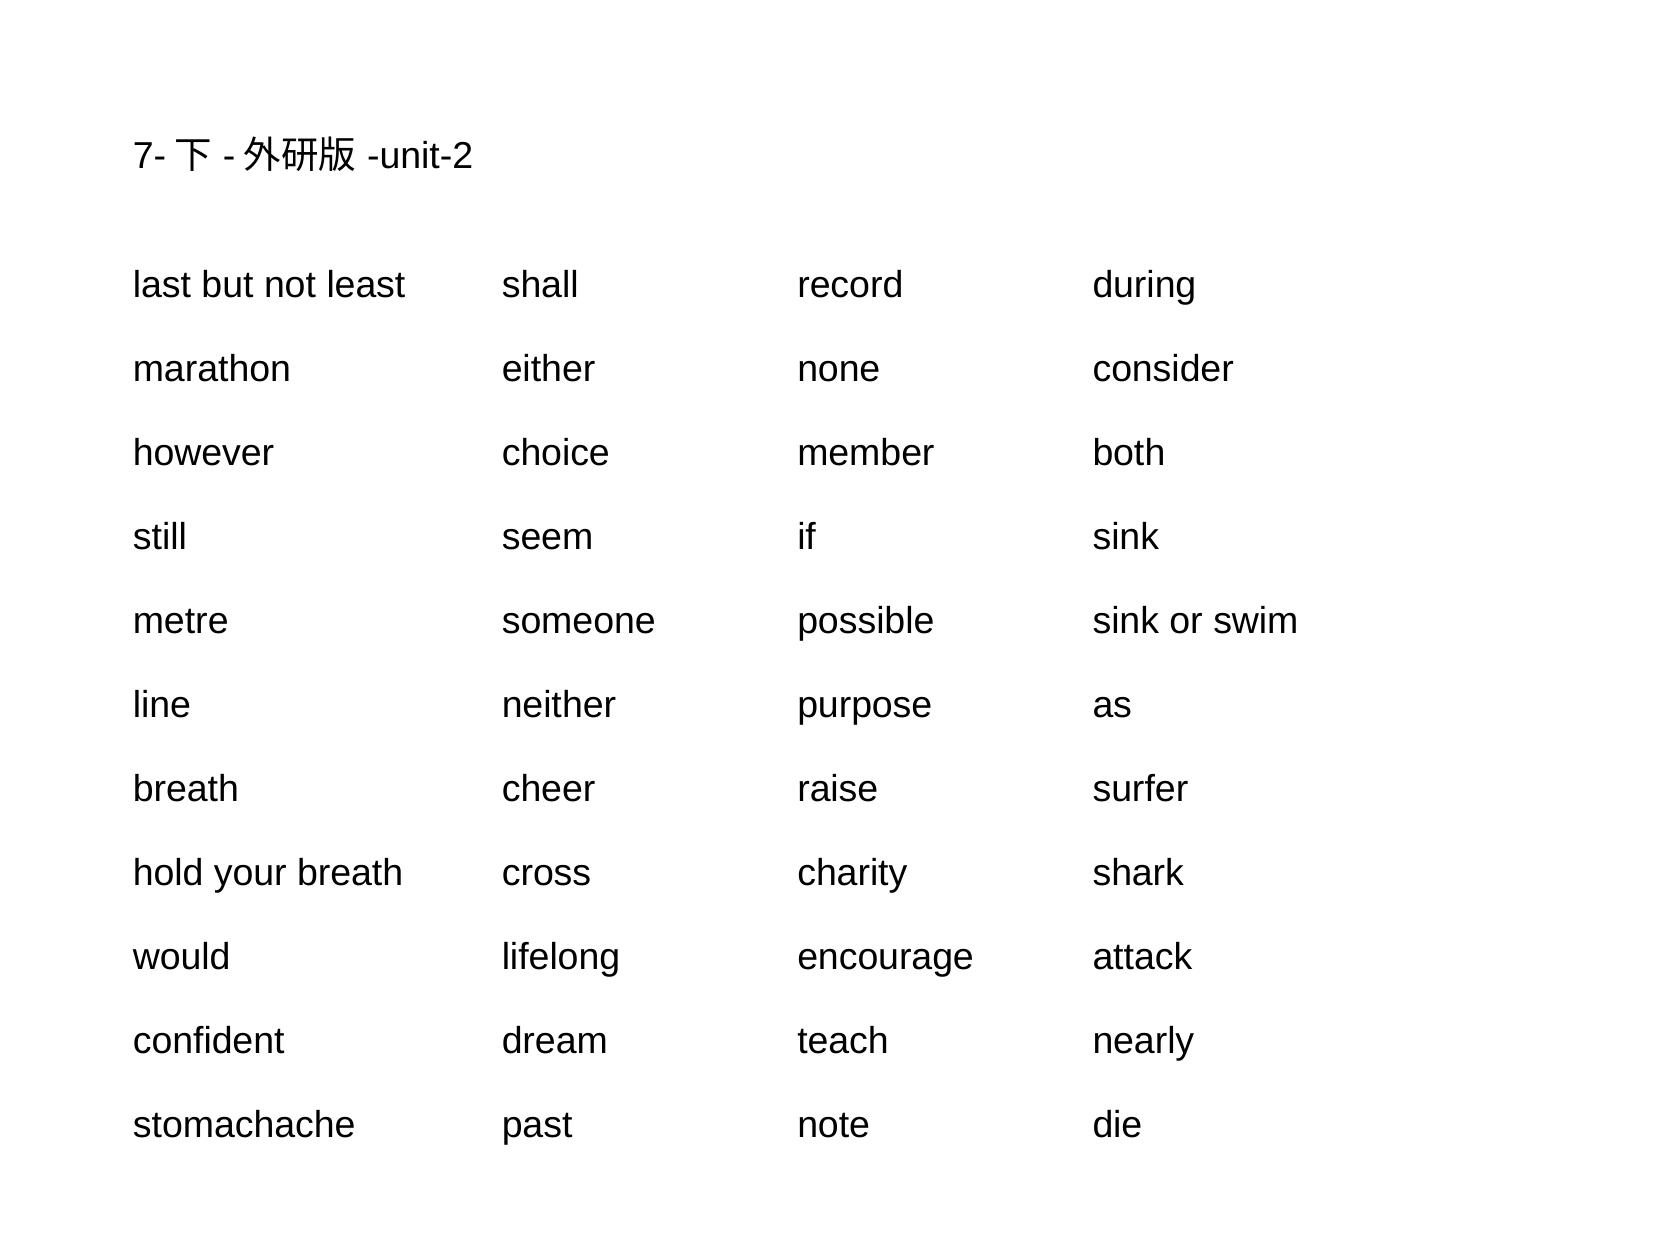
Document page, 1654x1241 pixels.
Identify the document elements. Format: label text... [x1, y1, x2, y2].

text_box 7-下-外研版-unit-2 last but not least shall record during marathon either none consider however choice member both still seem if sink metre someone possible sink or swim line neither purpose as breath cheer raise surfer hold your breath cross charity shark would lifelong encourage attack confident dream teach nearly stomachache past note die [118, 118, 1536, 1152]
